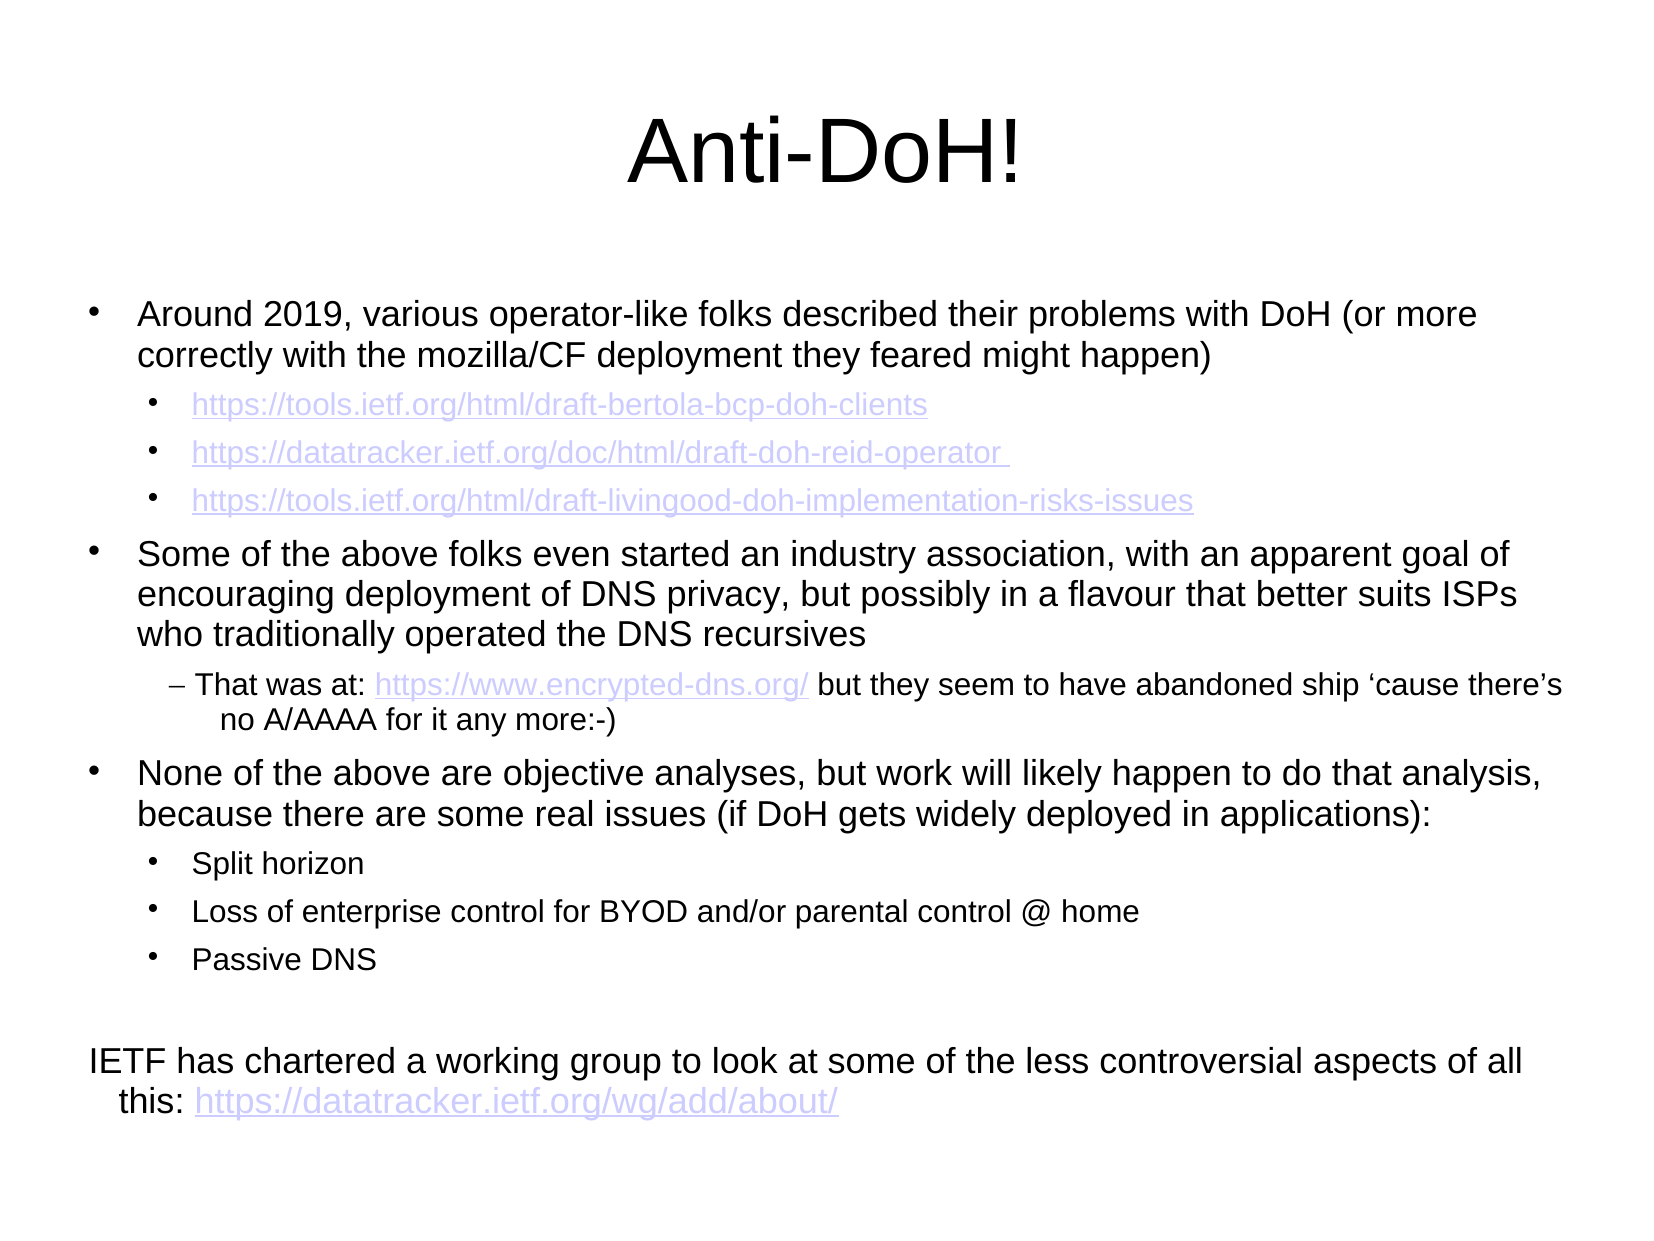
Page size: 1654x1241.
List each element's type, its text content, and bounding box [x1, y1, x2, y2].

list Around 2019, various operator-like folks described their problems with DoH (or more correctly with the mozilla/CF deployment they feared might happen) https://tools.ietf.org/html/draft-bertola-bcp-doh-clients https://datatracker.ietf.org/doc/html/draft-doh-reid-operator https://tools.ietf.org/html/draft-livingood-doh-implementation-risks-issues Some of the above folks even started an industry association, with an apparent goal of encouraging deployment of DNS privacy, but possibly in a flavour that better suits ISPs who traditionally operated the DNS recursives That was at: https://www.encrypted-dns.org/ but they seem to have abandoned ship ‘cause there’s no A/AAAA for it any more:-) None of the above are objective analyses, but work will likely happen to do that analysis, because there are some real issues (if DoH gets widely deployed in applications): Split horizon Loss of enterprise control for BYOD and/or parental control @ home Passive DNS IETF has chartered a working group to look at some of the less controversial aspects of all this: https://datatracker.ietf.org/wg/add/about/ [88, 290, 1575, 1154]
title Anti-DoH! [82, 49, 1570, 256]
